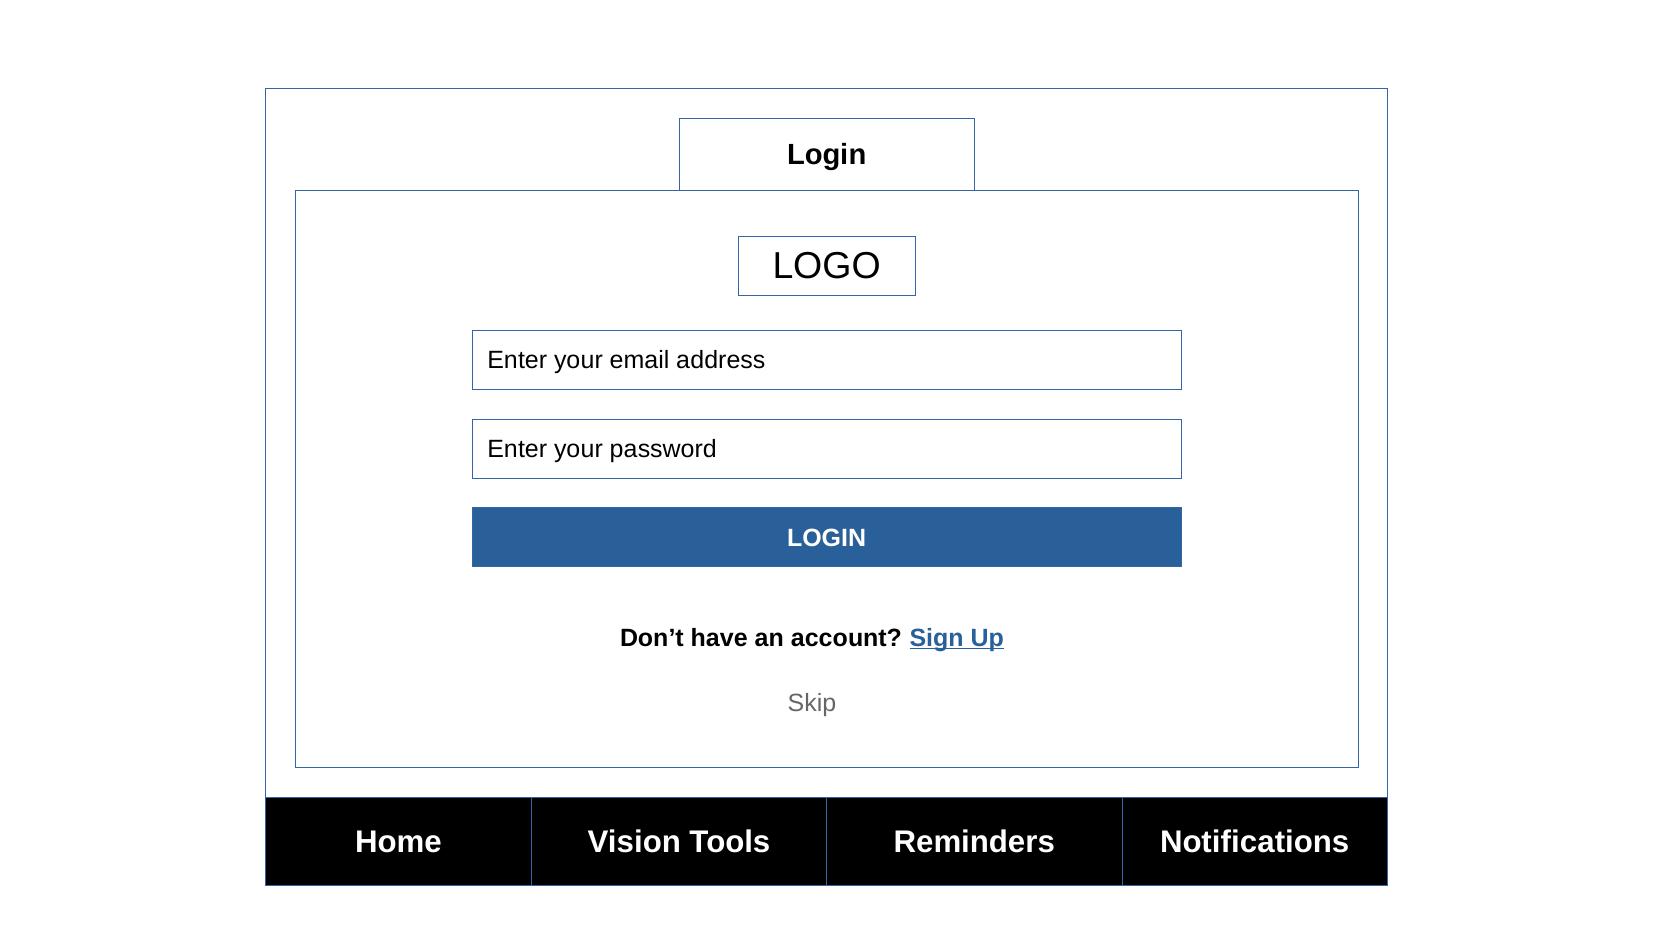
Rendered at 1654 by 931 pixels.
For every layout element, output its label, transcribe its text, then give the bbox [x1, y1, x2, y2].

text_box Vision Tools [531, 797, 826, 886]
text_box Login [679, 118, 975, 191]
text_box Home [265, 797, 531, 886]
text_box Don’t have an account? Sign Up [501, 608, 1123, 668]
text_box [265, 88, 1388, 797]
text_box Enter your email address [472, 330, 1182, 390]
text_box LOGIN [472, 507, 1182, 567]
text_box Notifications [1122, 797, 1388, 886]
text_box LOGO [738, 236, 916, 296]
text_box Reminders [826, 797, 1122, 886]
text_box Skip [501, 673, 1123, 733]
text_box Enter your password [472, 419, 1182, 479]
